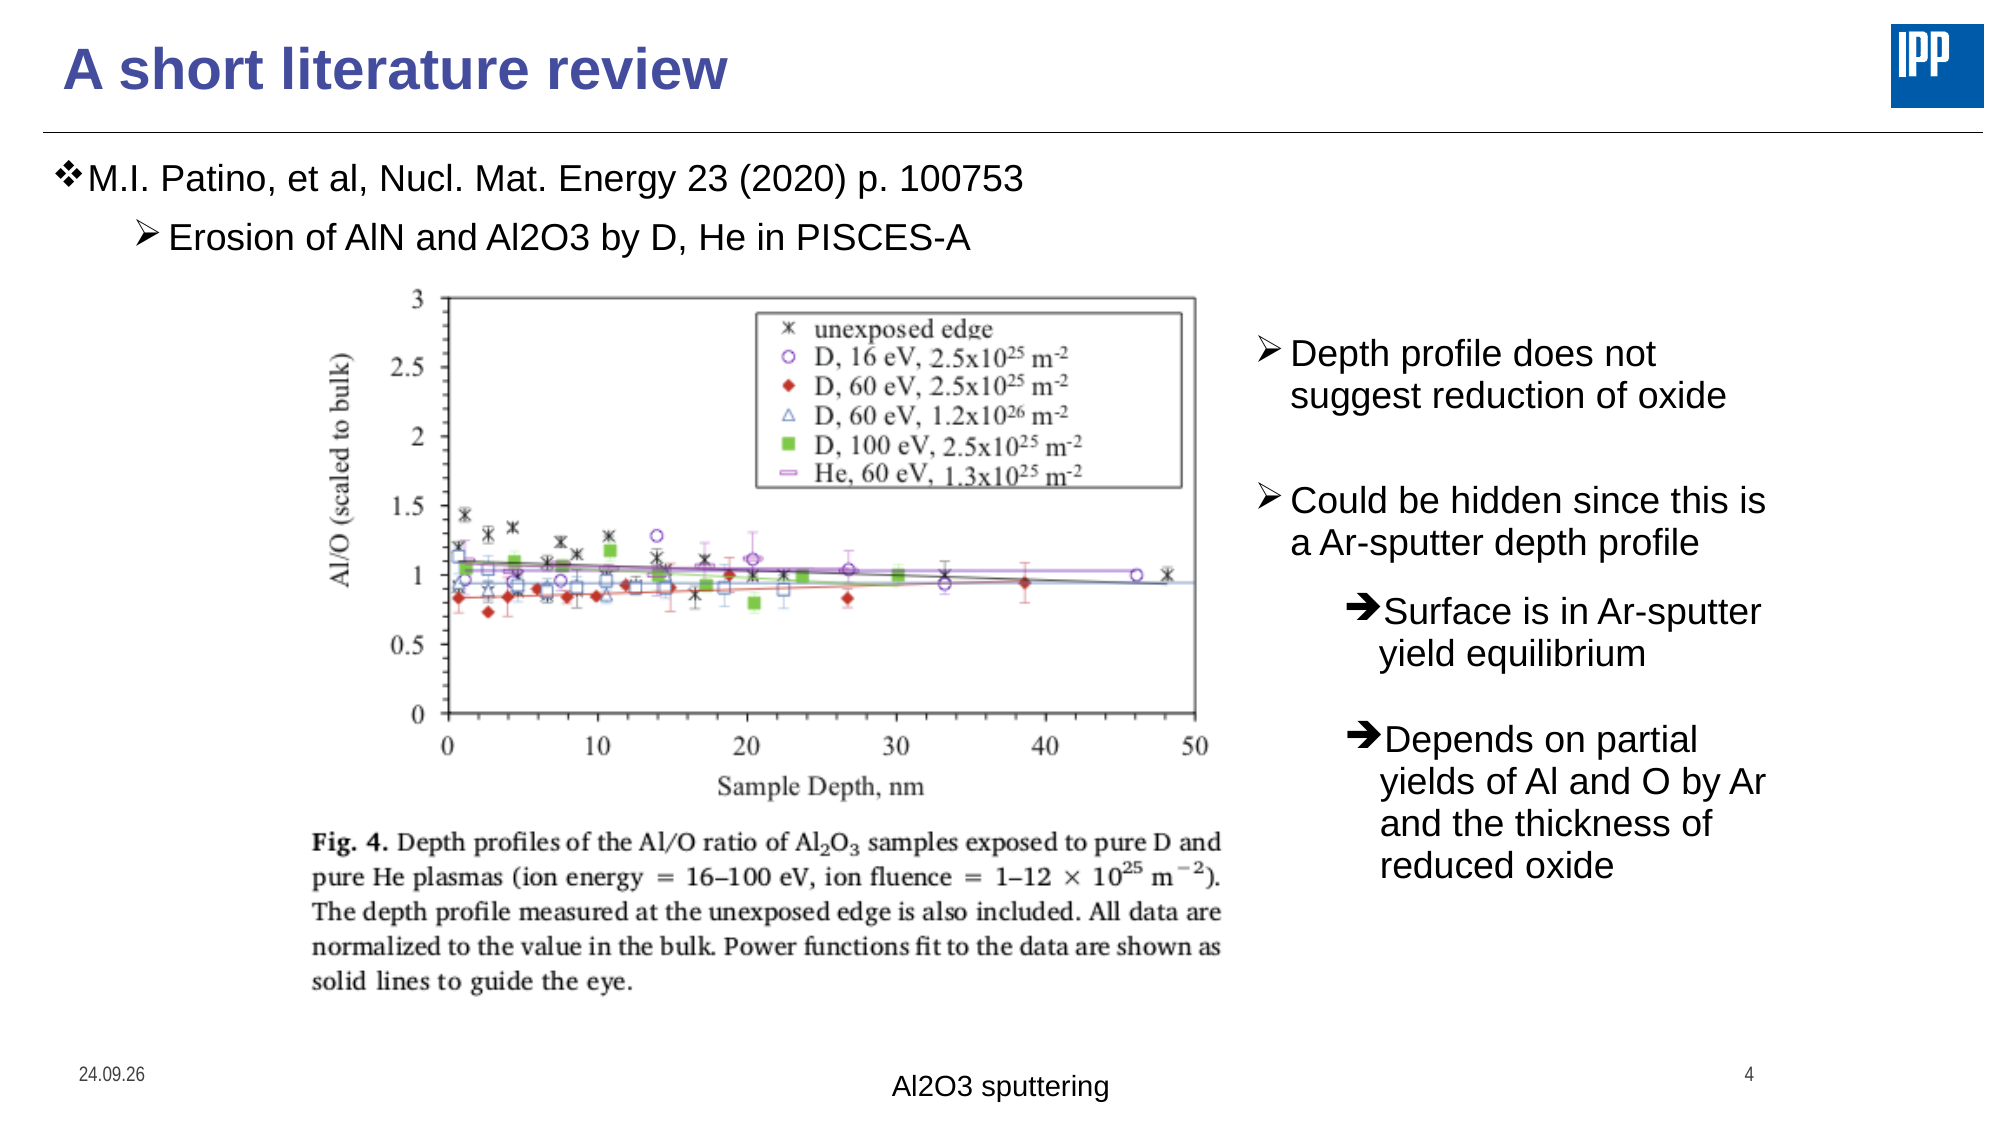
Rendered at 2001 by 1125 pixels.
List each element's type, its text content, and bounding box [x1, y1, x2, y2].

text_box Surface is in Ar-sputter yield equilibrium [1328, 583, 1861, 682]
text_box Depends on partial yields of Al and O by Ar and the thickness of reduced oxide [1329, 710, 1802, 894]
text_box Depth profile does not suggest reduction of oxide [1240, 324, 1799, 424]
text_box M.I. Patino, et al, Nucl. Mat. Energy 23 (2020) p. 100753 [37, 149, 1040, 207]
text_box Erosion of AlN and Al2O3 by D, He in PISCES-A [118, 208, 987, 266]
text_box Could be hidden since this is a Ar-sputter depth profile [1240, 472, 1802, 572]
text_box A short literature review [47, 29, 744, 110]
picture [295, 265, 1270, 1011]
